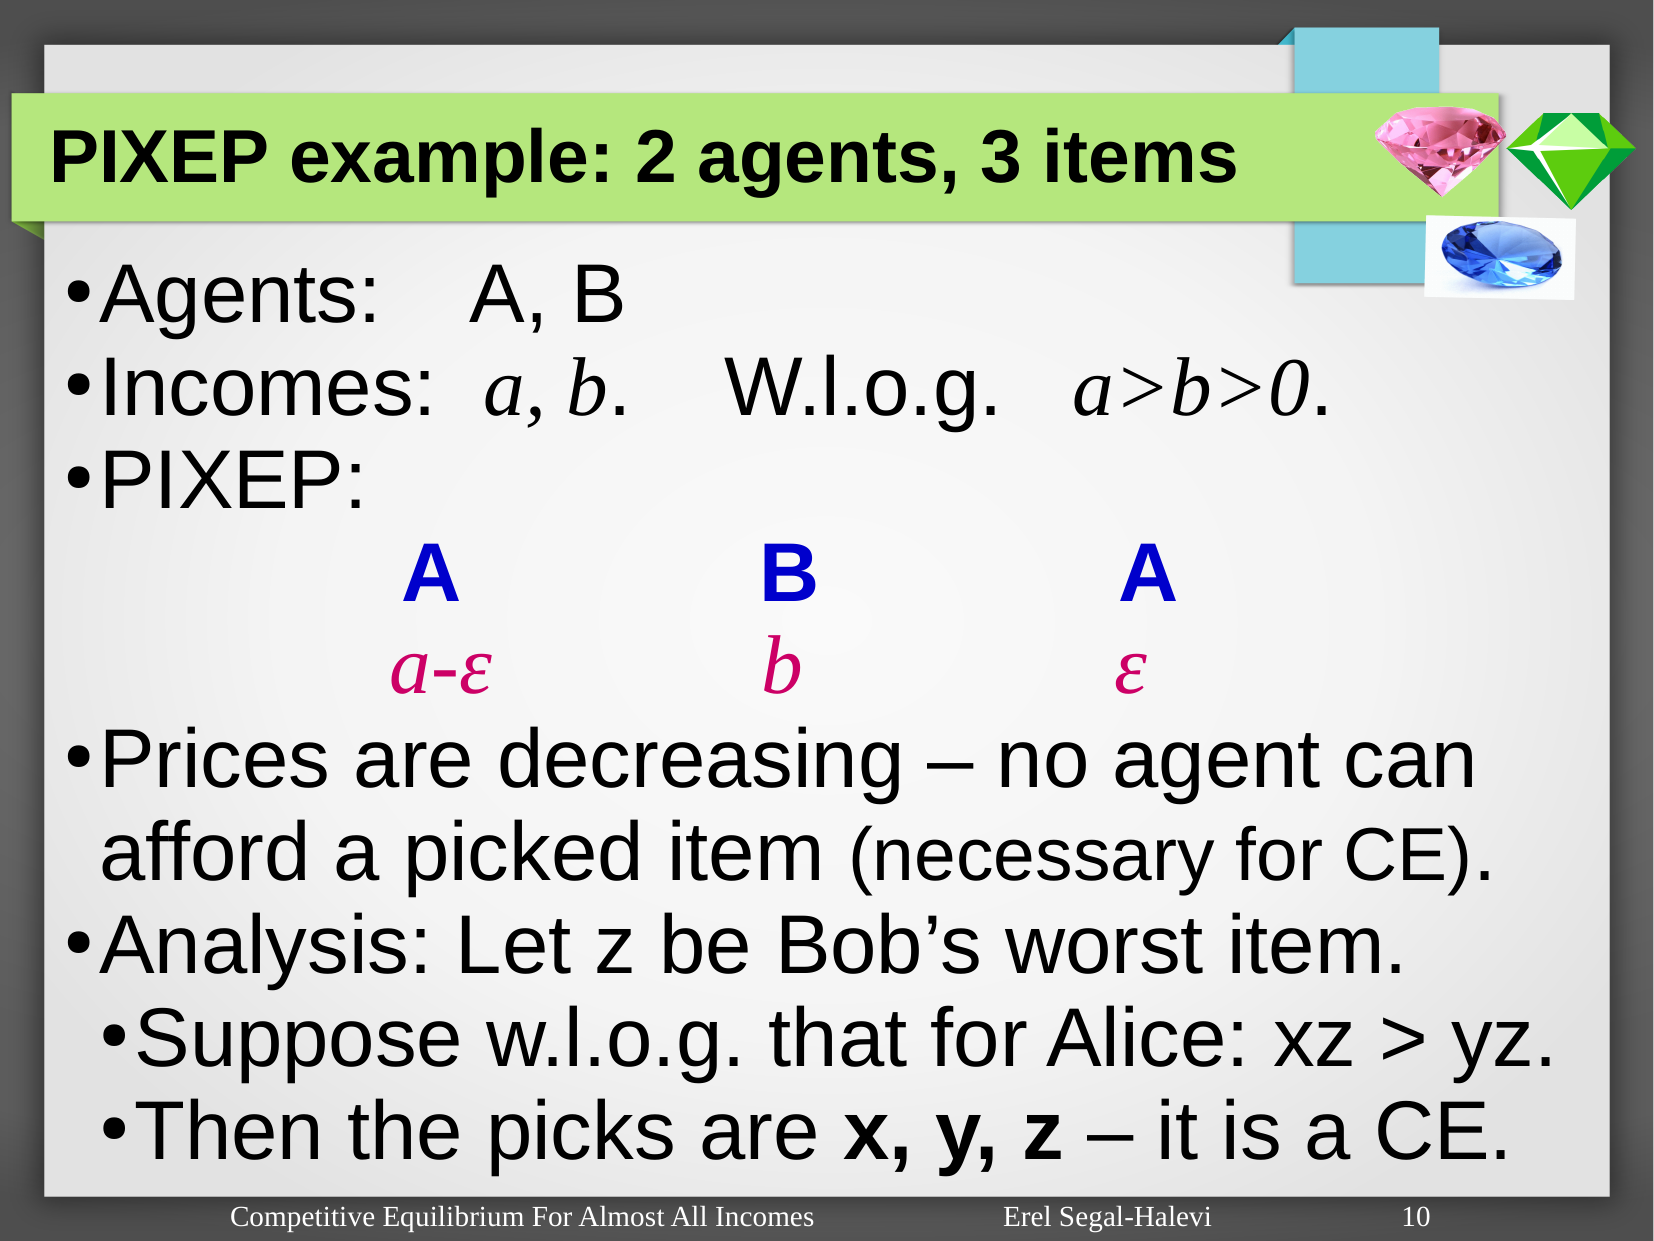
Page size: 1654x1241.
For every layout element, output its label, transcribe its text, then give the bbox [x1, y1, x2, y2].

title PIXEP example: 2 agents, 3 items [49, 71, 1654, 241]
text_box Agents: A, B Incomes: a, b. W.l.o.g. a>b>0. PIXEP: A B A a-ε b ε Prices are decreasing – no agent can afford a picked item (necessary for CE). Analysis: Let z be Bob’s worst item. Suppose w.l.o.g. that for Alice: xz > yz. Then the picks are x, y, z – it is a CE. [49, 240, 1606, 1185]
picture [1373, 104, 1636, 211]
picture [0, 0, 1654, 1241]
picture [1424, 216, 1576, 301]
